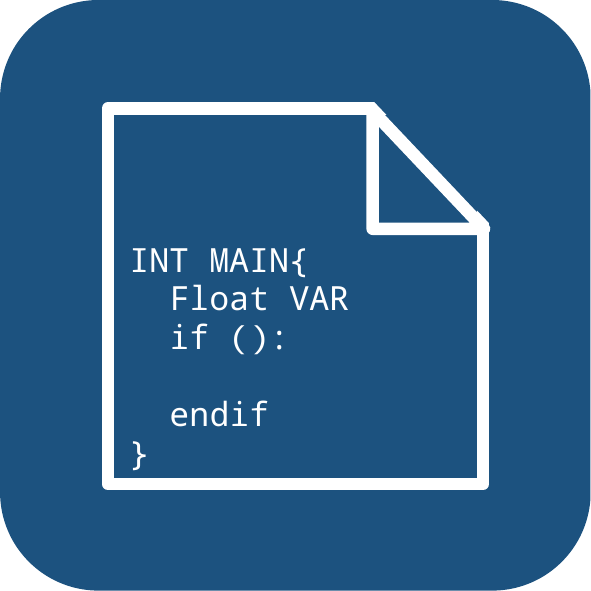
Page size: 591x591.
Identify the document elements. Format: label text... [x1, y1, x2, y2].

text_box INT MAIN{ Float VAR if (): endif } [114, 233, 415, 488]
text_box [0, 0, 591, 591]
